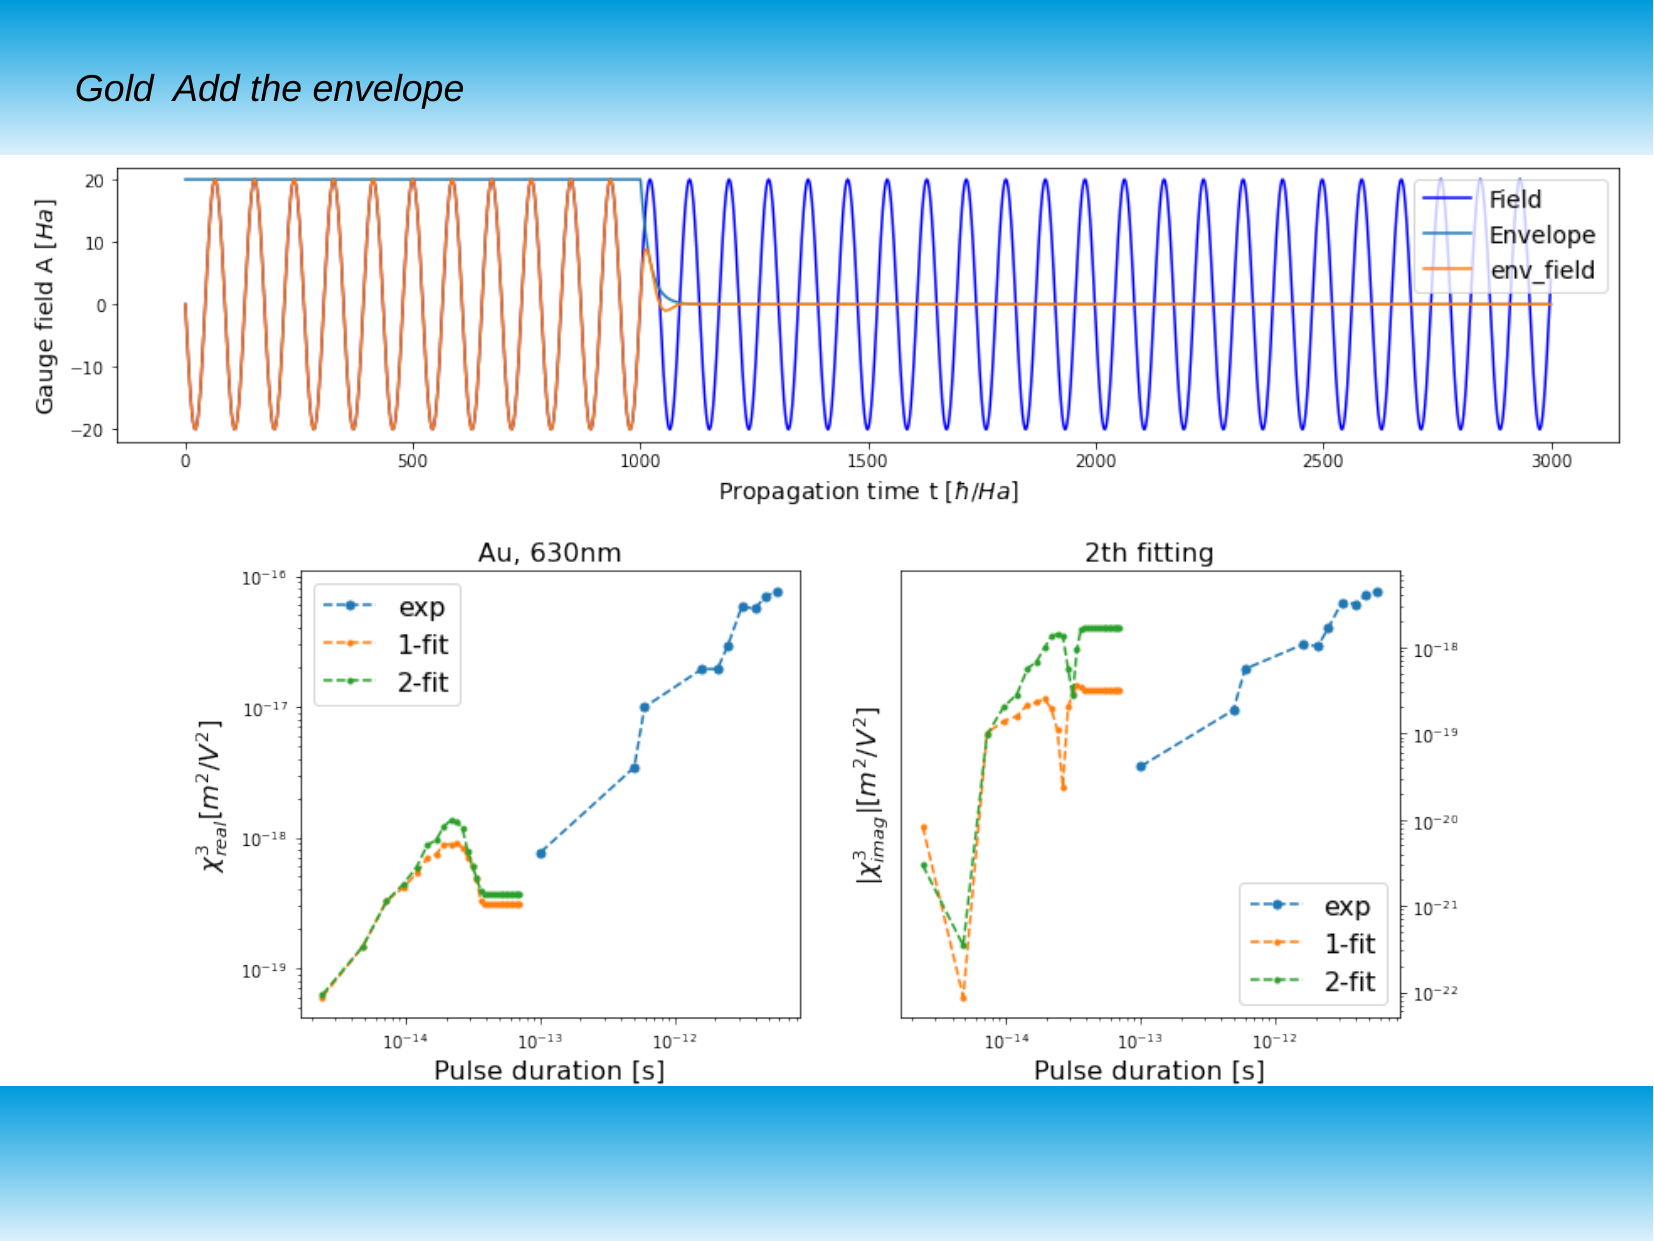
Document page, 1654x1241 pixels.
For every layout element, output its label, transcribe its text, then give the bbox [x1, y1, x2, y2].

picture [184, 531, 1471, 1085]
text_box Gold Add the envelope [60, 60, 1411, 117]
picture [21, 156, 1631, 520]
